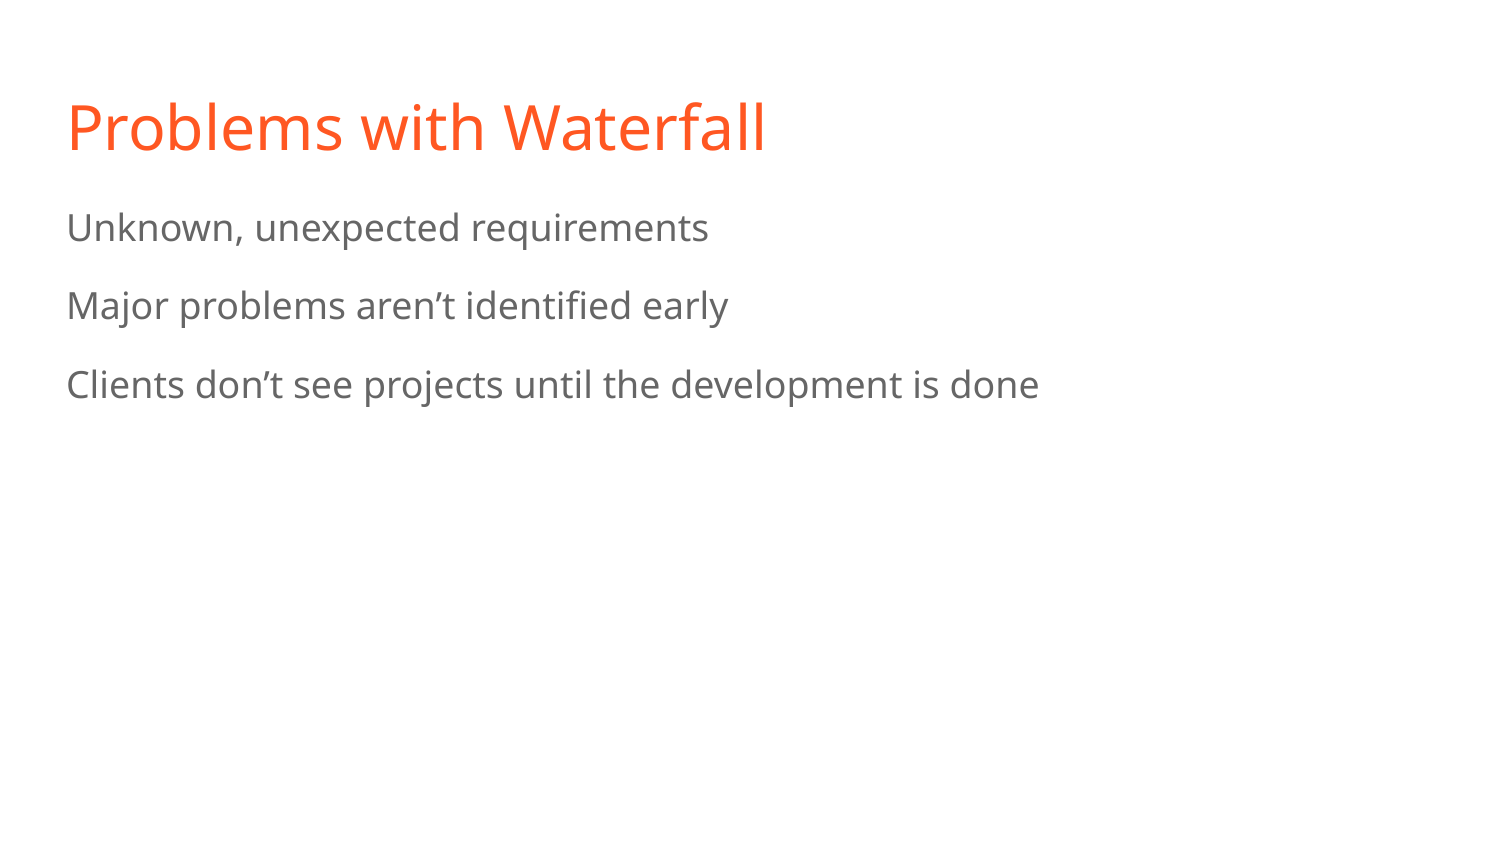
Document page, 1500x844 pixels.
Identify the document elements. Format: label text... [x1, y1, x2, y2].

title Problems with Waterfall [51, 72, 1449, 167]
list Unknown, unexpected requirements Major problems aren’t identified early Clients don’t see projects until the development is done [51, 189, 1449, 750]
